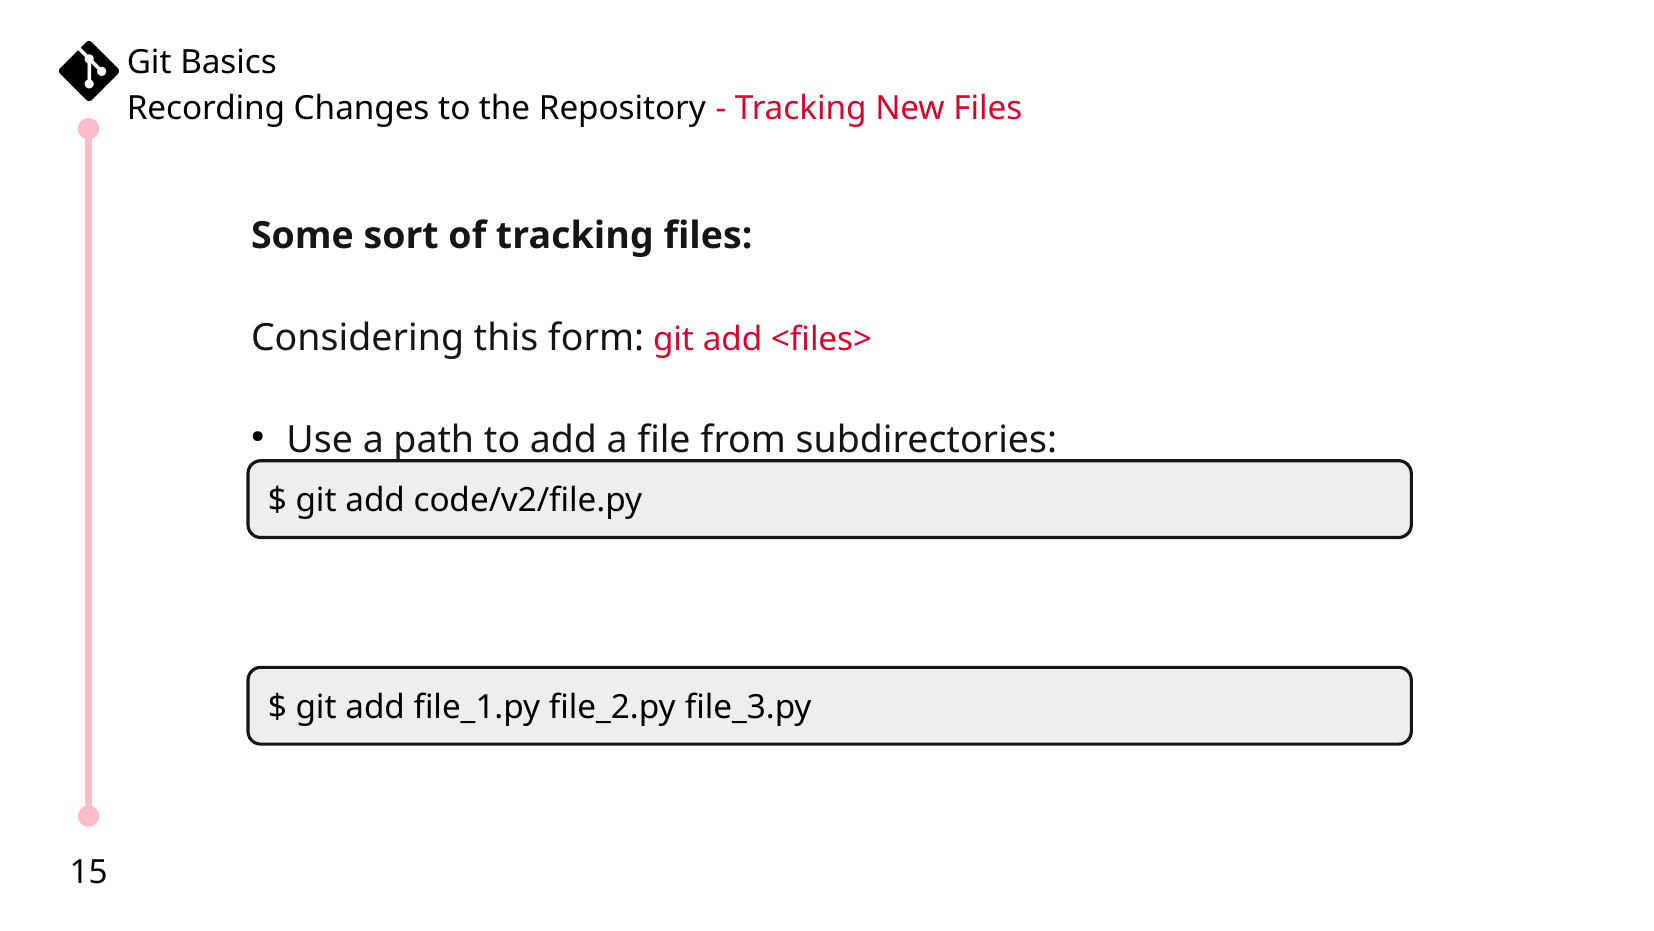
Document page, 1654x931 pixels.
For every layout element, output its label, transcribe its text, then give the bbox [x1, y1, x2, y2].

picture [59, 41, 119, 101]
text_box 15 [47, 840, 130, 889]
text_box $ git add file_1.py file_2.py file_3.py [247, 667, 1412, 745]
text_box $ git add code/v2/file.py [247, 460, 1412, 538]
text_box Git Basics Recording Changes to the Repository - Tracking New Files [112, 31, 1506, 113]
text_box Some sort of tracking files: Considering this form: git add <files> Use a path to add a file from subdirectories: Add multiple file at once (you also can add multiple path): [236, 200, 1418, 674]
